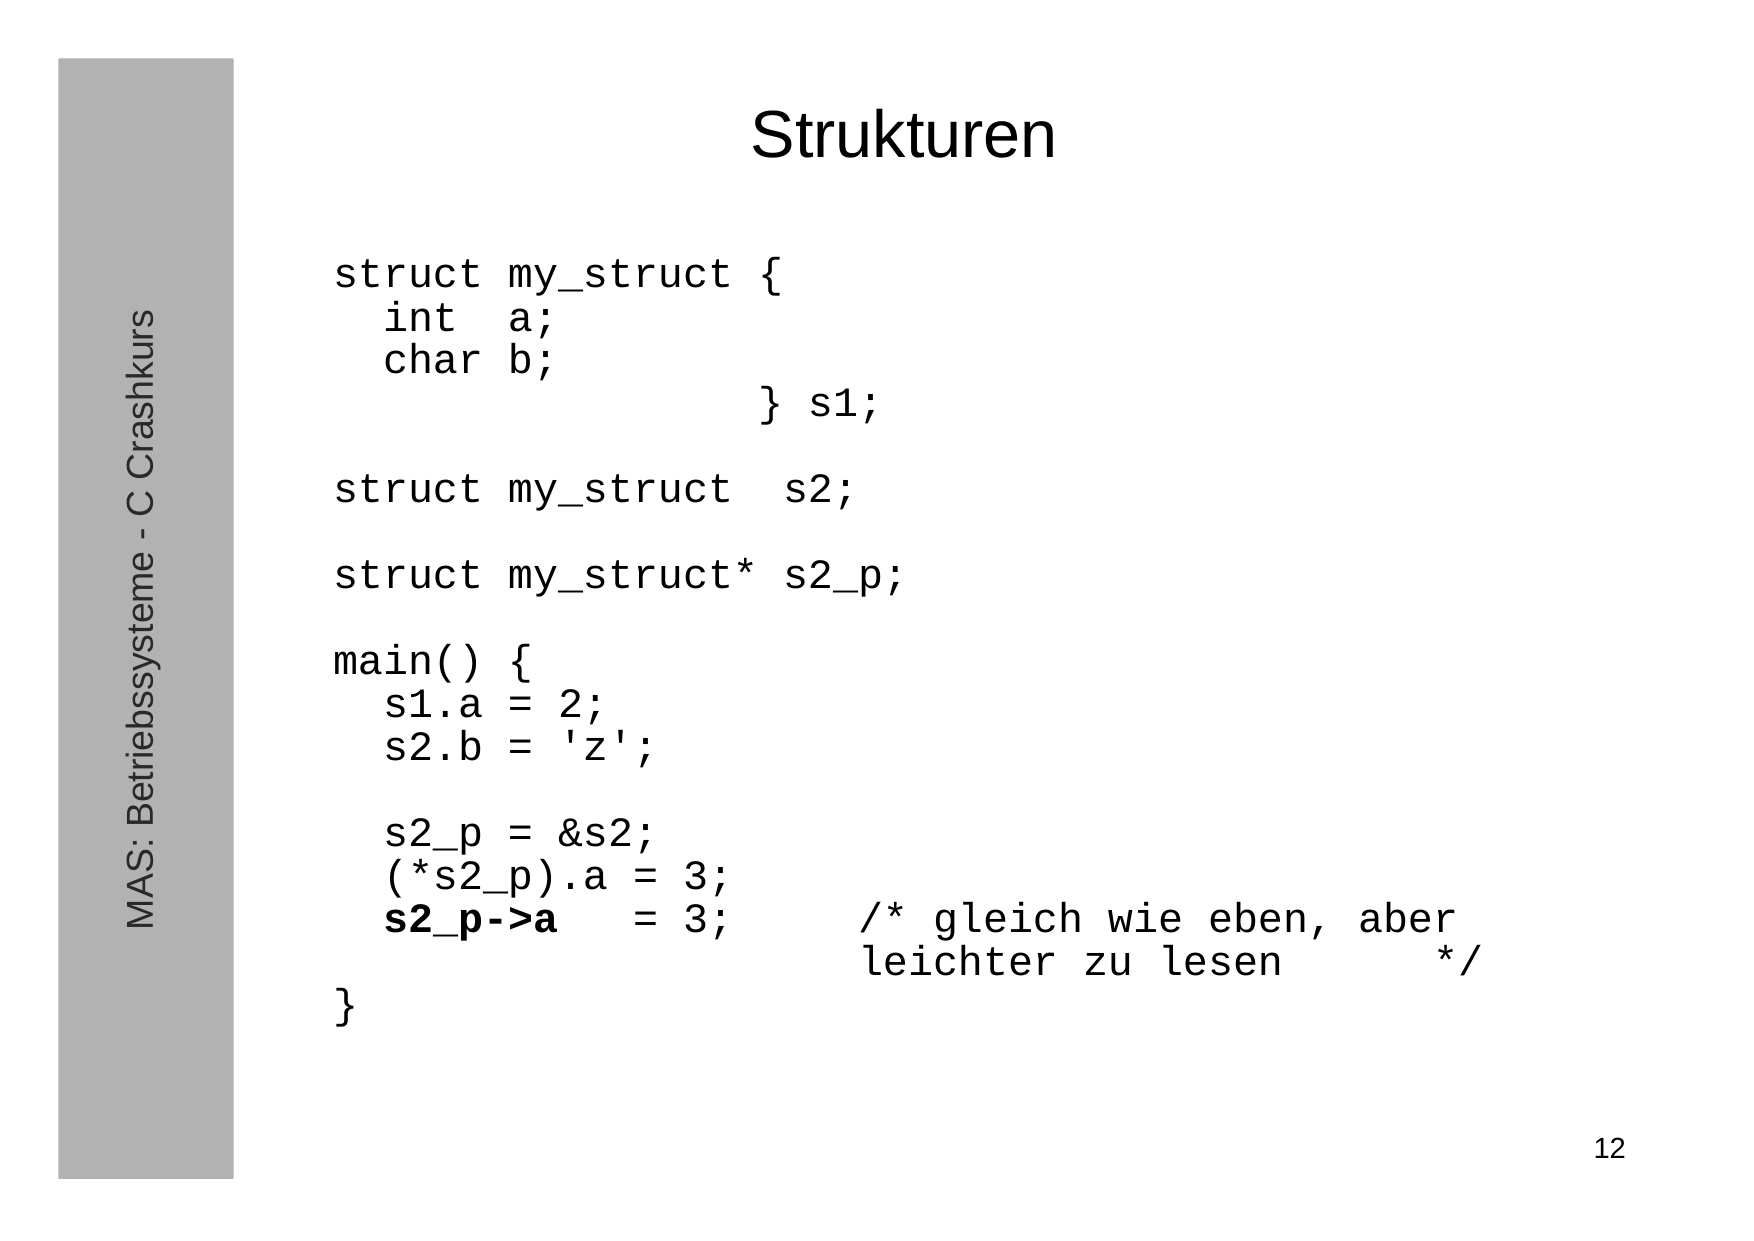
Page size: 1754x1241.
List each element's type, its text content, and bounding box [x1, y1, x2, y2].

text_box struct my_struct { int a; char b; } s1; struct my_struct s2; struct my_struct* s2_p; main() { s1.a = 2; s2.b = 'z'; s2_p = &s2; (*s2_p).a = 3; s2_p->a = 3; /* gleich wie eben, aber leichter zu lesen */ } [318, 246, 1637, 1241]
text_box [59, 59, 233, 1179]
text_box Strukturen [720, 86, 1089, 181]
text_box <number> [1593, 1130, 1651, 1168]
text_box MAS: Betriebssysteme - C Crashkurs [110, 60, 195, 1180]
text_box [290, 221, 1651, 383]
